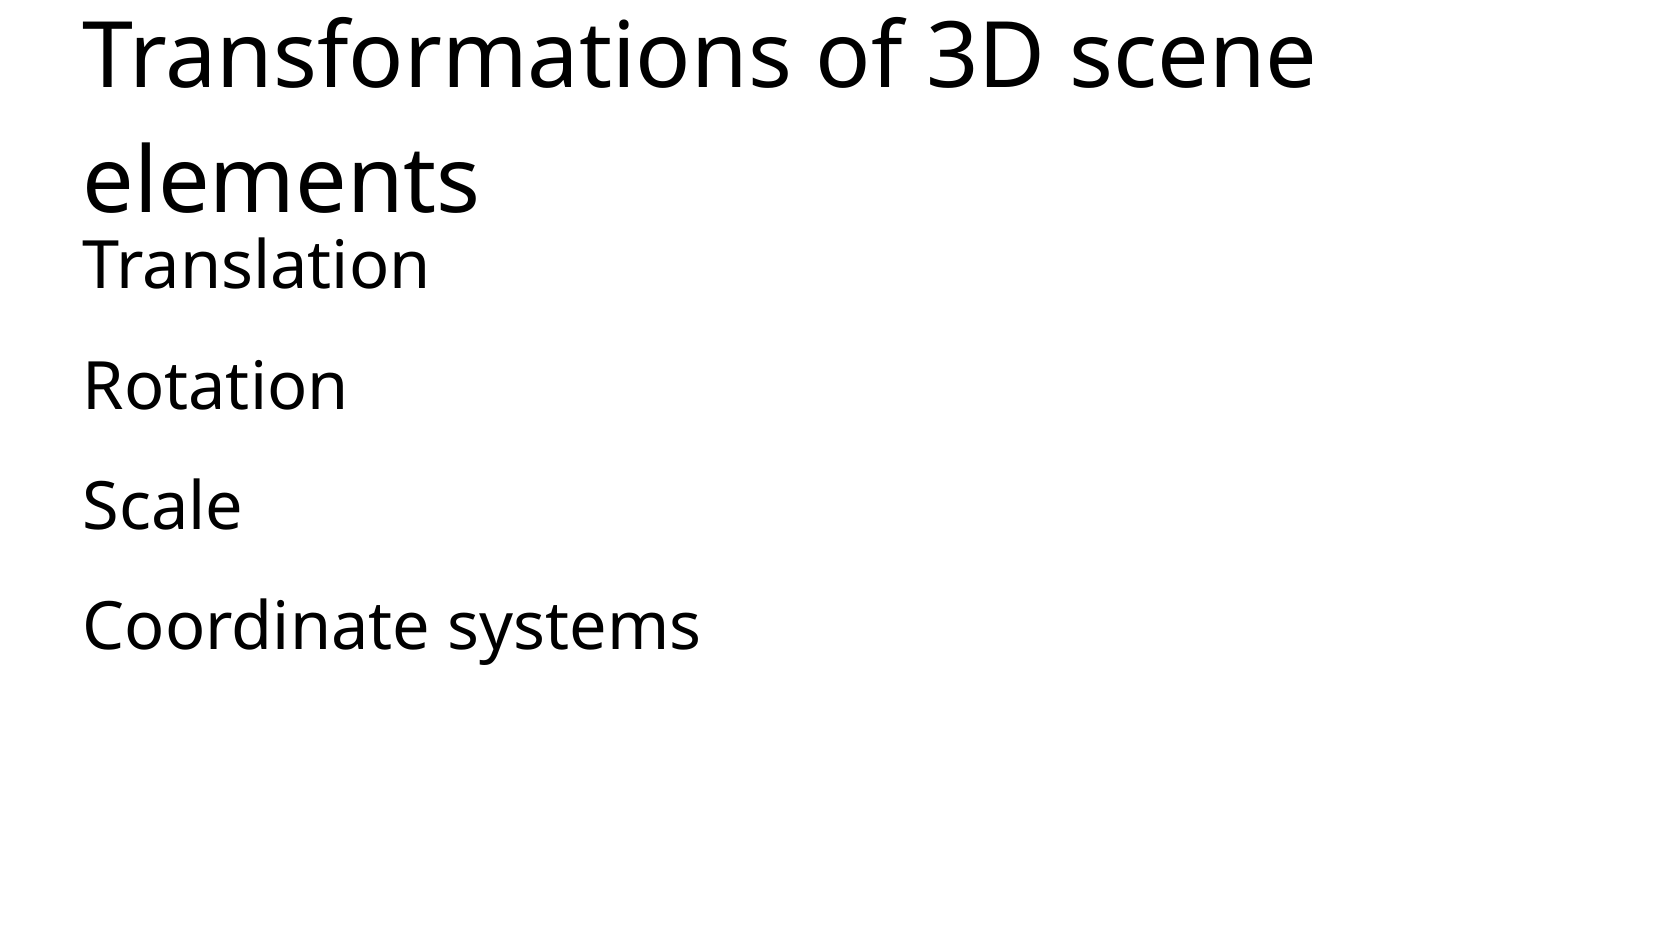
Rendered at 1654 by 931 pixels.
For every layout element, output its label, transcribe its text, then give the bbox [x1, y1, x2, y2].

title Transformations of 3D scene elements [82, 37, 1571, 193]
list Translation Rotation Scale Coordinate systems [82, 217, 1571, 758]
